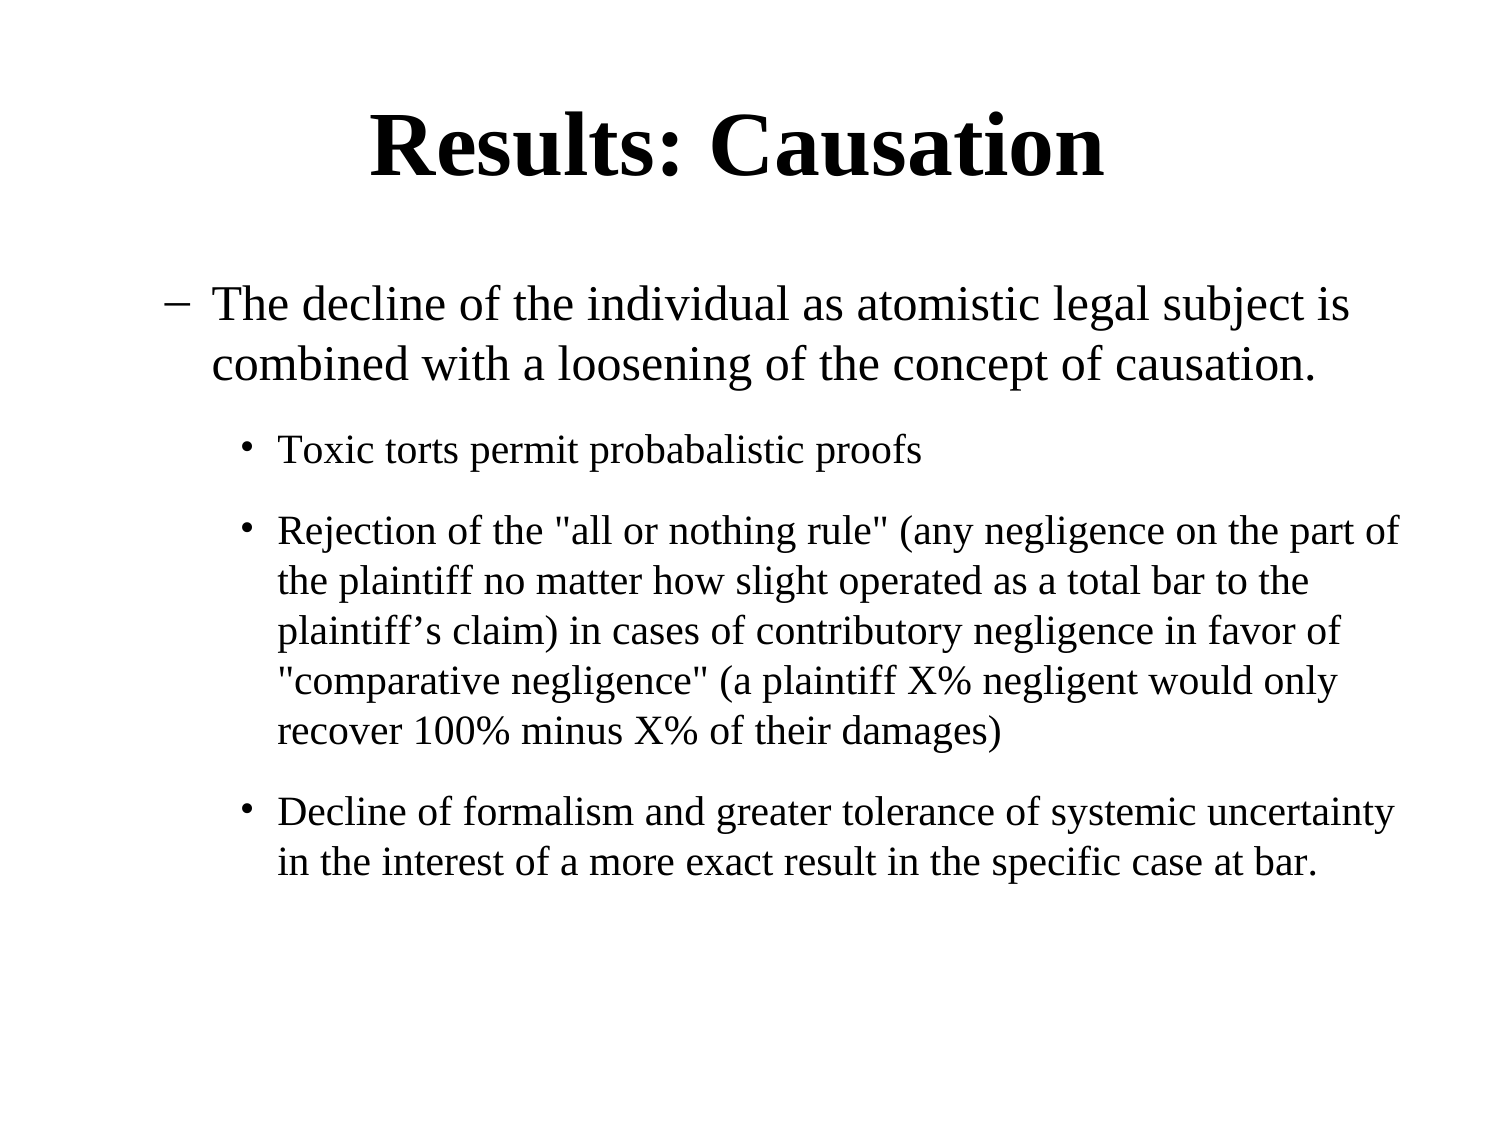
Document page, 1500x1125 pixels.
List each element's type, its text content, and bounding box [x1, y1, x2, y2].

list The decline of the individual as atomistic legal subject is combined with a loosening of the concept of causation. Toxic torts permit probabalistic proofs Rejection of the "all or nothing rule" (any negligence on the part of the plaintiff no matter how slight operated as a total bar to the plaintiff’s claim) in cases of contributory negligence in favor of "comparative negligence" (a plaintiff X% negligent would only recover 100% minus X% of their damages) Decline of formalism and greater tolerance of systemic uncertainty in the interest of a more exact result in the specific case at bar. [75, 262, 1426, 1005]
title Results: Causation [75, 45, 1426, 233]
